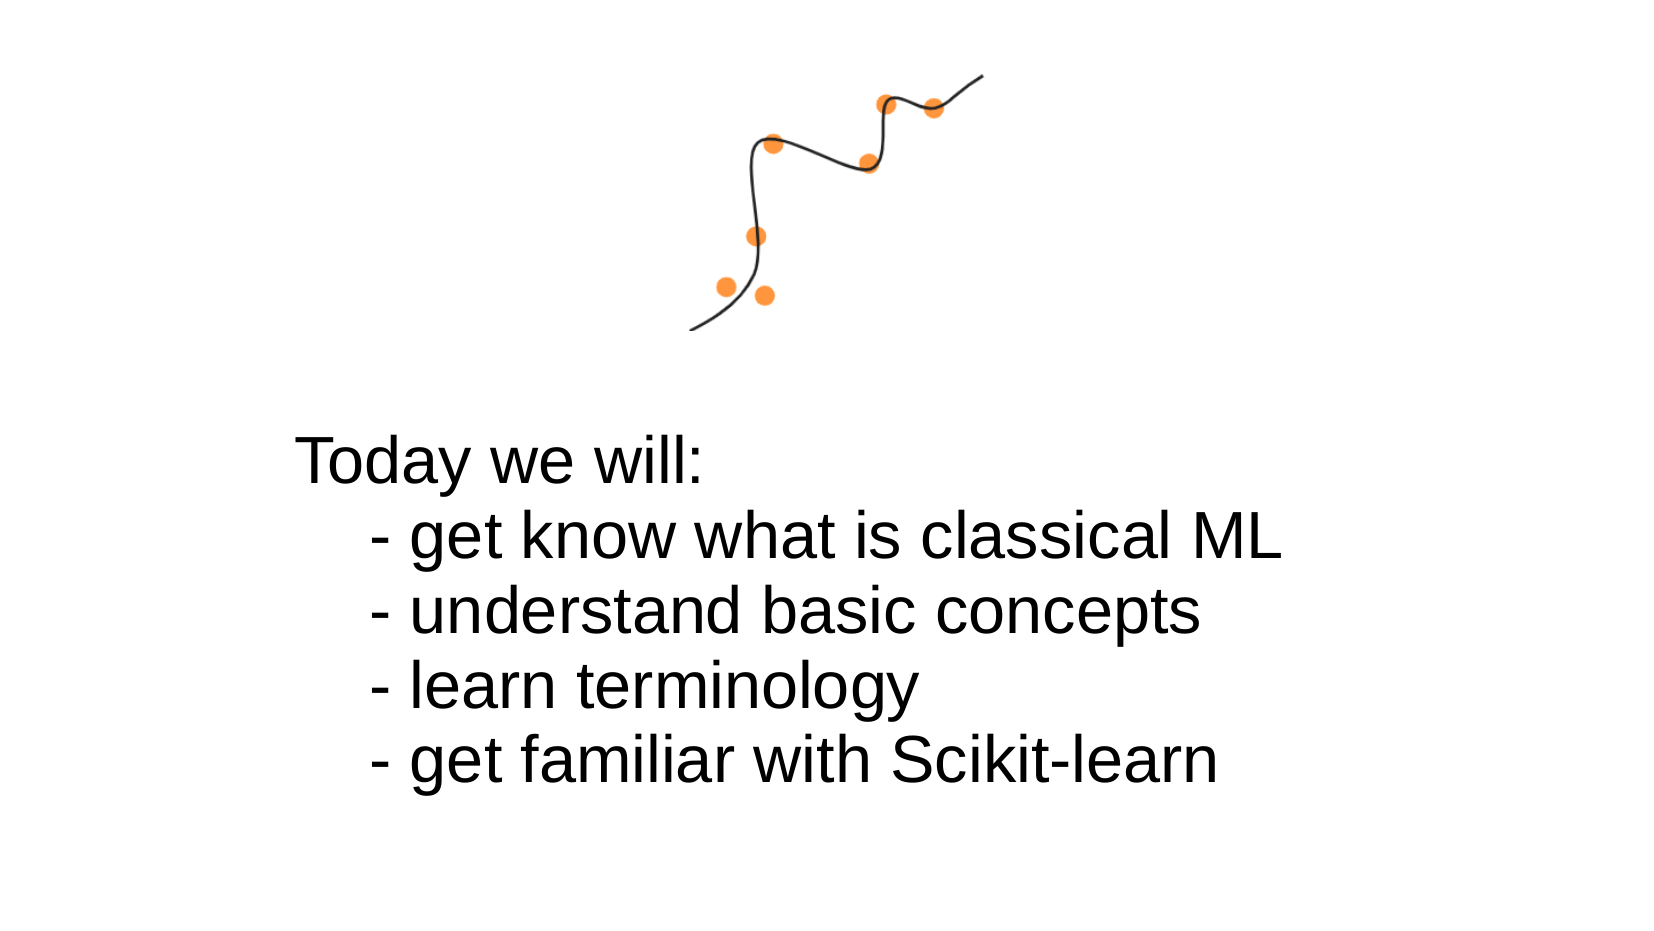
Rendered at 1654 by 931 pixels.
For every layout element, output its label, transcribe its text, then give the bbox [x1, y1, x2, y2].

picture [689, 60, 992, 331]
subtitle Today we will: - get know what is classical ML - understand basic concepts - learn terminology - get familiar with Scikit-learn [294, 420, 1360, 876]
